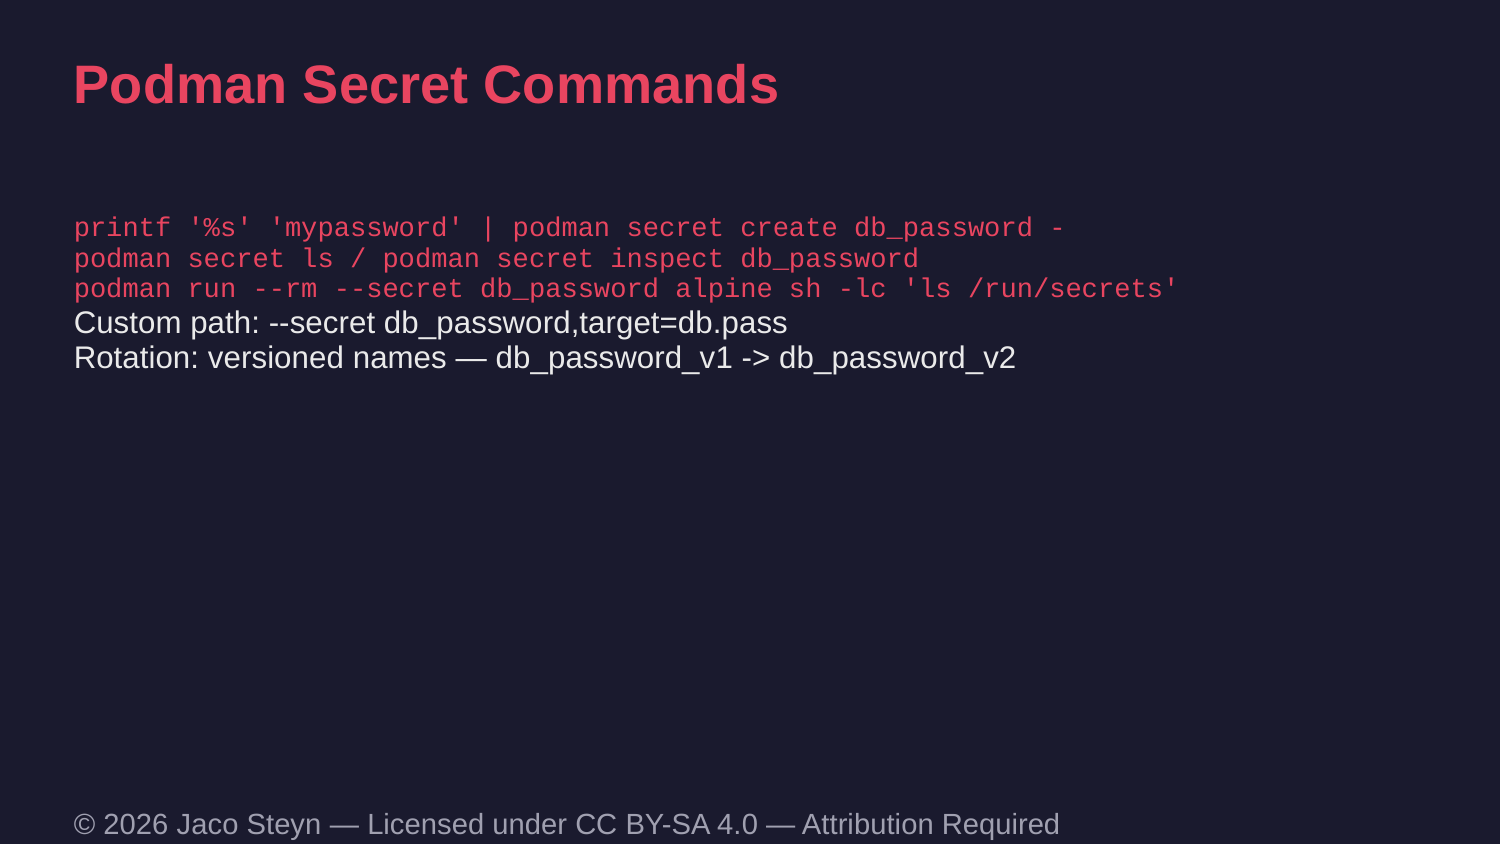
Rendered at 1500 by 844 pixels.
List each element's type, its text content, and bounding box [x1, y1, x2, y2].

text_box printf '%s' 'mypassword' | podman secret create db_password - podman secret ls / podman secret inspect db_password podman run --rm --secret db_password alpine sh -lc 'ls /run/secrets' Custom path: --secret db_password,target=db.pass Rotation: versioned names — db_password_v1 -> db_password_v2 [59, 206, 1441, 798]
text_box © 2026 Jaco Steyn — Licensed under CC BY-SA 4.0 — Attribution Required [59, 800, 1441, 836]
title Podman Secret Commands [59, 47, 1441, 166]
